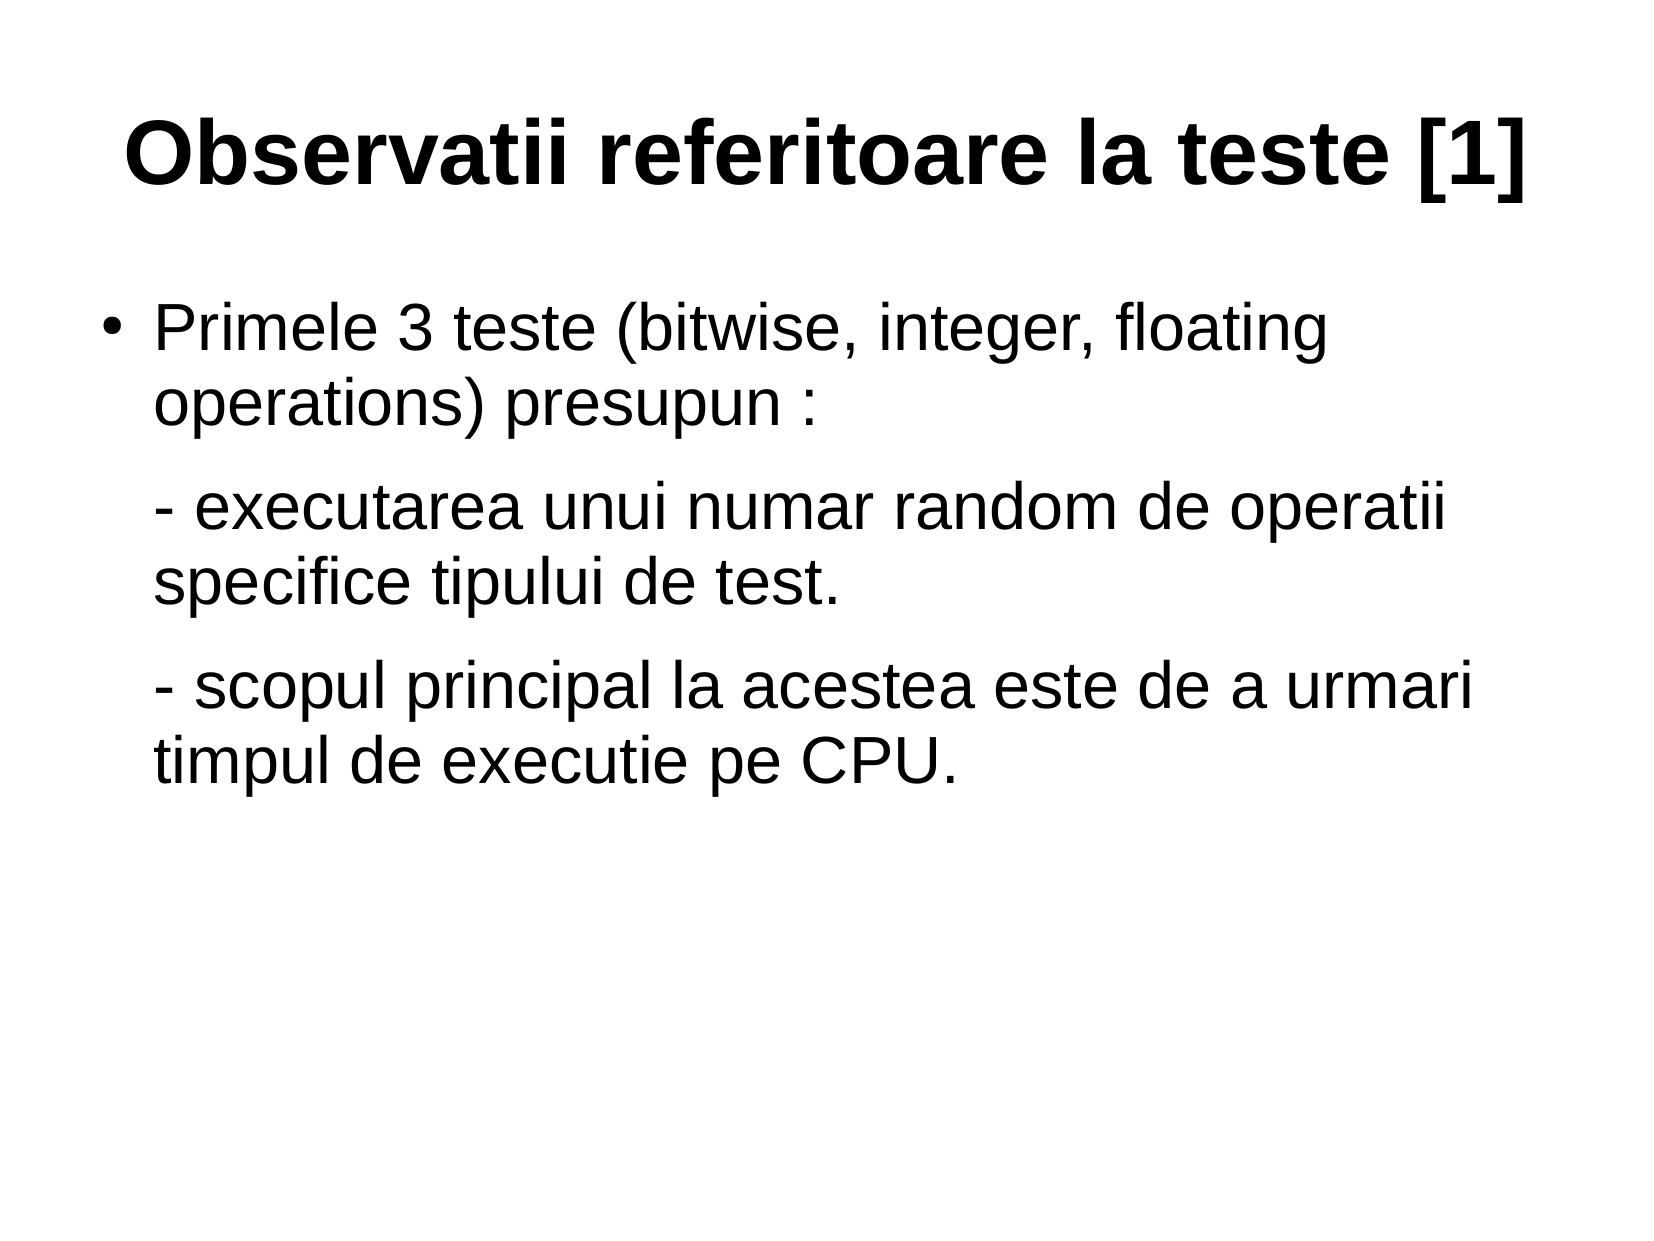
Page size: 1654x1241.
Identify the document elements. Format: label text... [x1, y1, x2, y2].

title Observatii referitoare la teste [1] [82, 49, 1571, 257]
list Primele 3 teste (bitwise, integer, floating operations) presupun : - executarea unui numar random de operatii specifice tipului de test. - scopul principal la acestea este de a urmari timpul de executie pe CPU. [82, 290, 1571, 1010]
